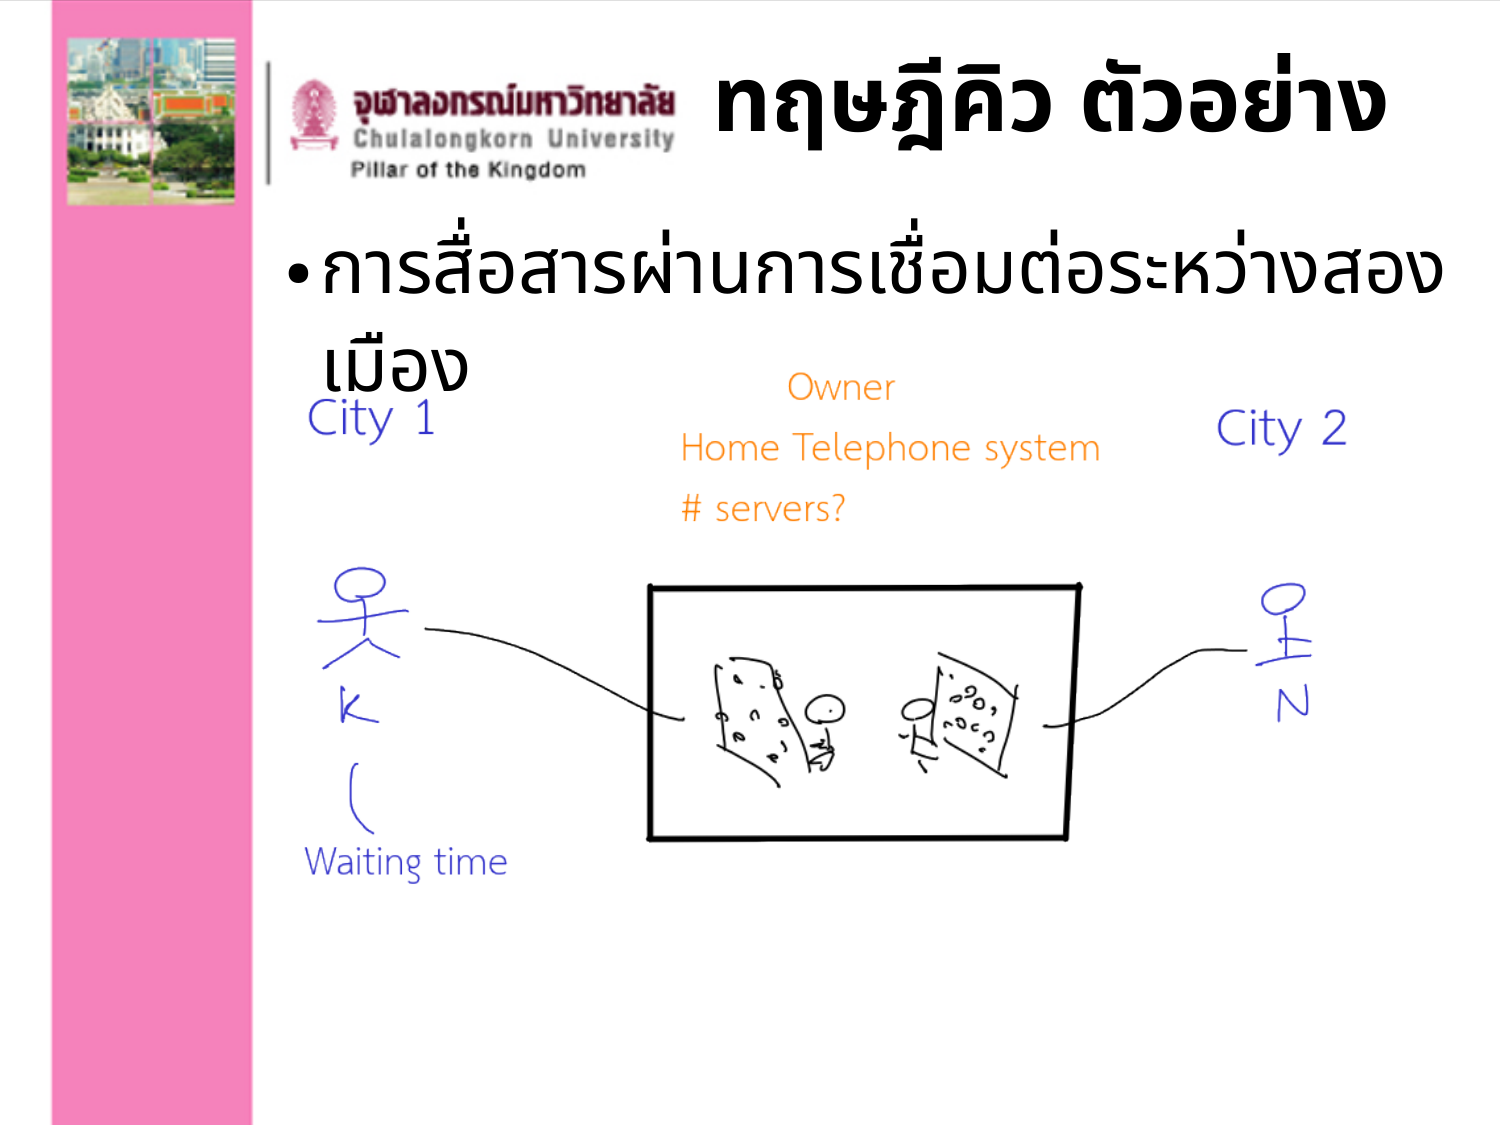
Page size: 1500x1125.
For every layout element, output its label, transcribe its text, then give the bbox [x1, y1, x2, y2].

picture [0, 0, 1500, 1125]
title ทฤษฎีคิว ตัวอย่าง [712, 41, 1426, 177]
text_box การสื่อสารผ่านการเชื่อมต่อระหว่างสองเมือง [270, 219, 1484, 959]
